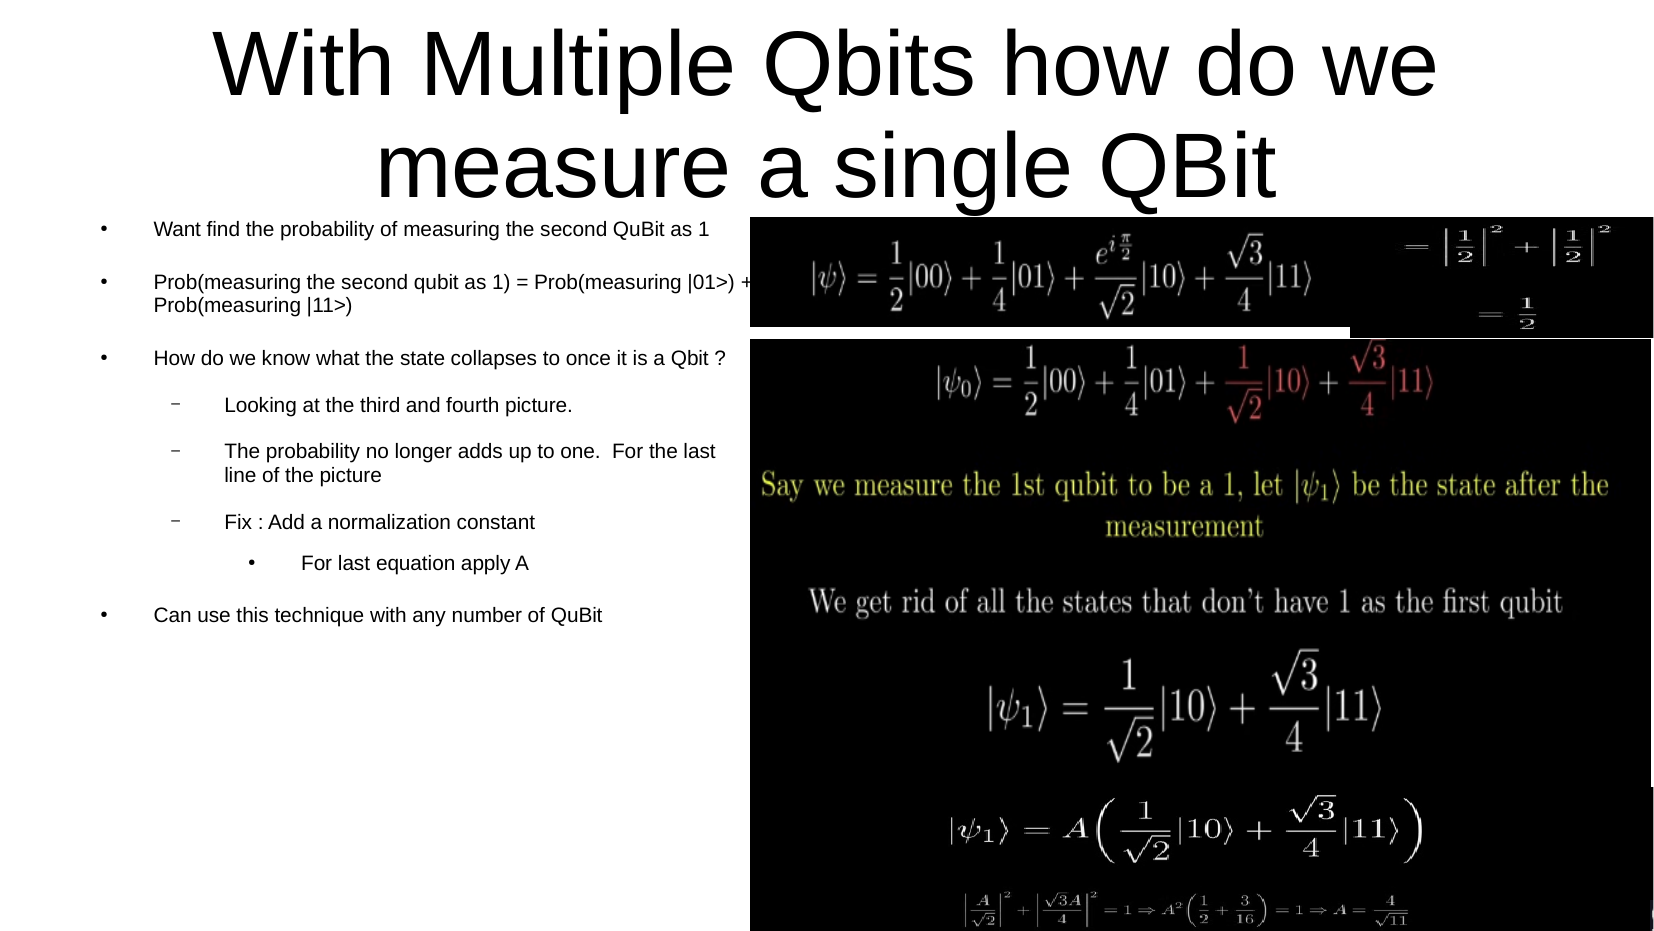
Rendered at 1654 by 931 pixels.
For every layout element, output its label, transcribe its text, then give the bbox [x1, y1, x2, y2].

picture [750, 217, 1654, 338]
picture [750, 339, 1654, 931]
list Want find the probability of measuring the second QuBit as 1 Prob(measuring the second qubit as 1) = Prob(measuring |01>) + Prob(measuring |11>) How do we know what the state collapses to once it is a Qbit ? Looking at the third and fourth picture. The probability no longer adds up to one. For the last line of the picture Fix : Add a normalization constant For last equation apply A Can use this technique with any number of QuBit [82, 217, 1613, 901]
title With Multiple Qbits how do we measure a single QBit [82, 12, 1571, 217]
